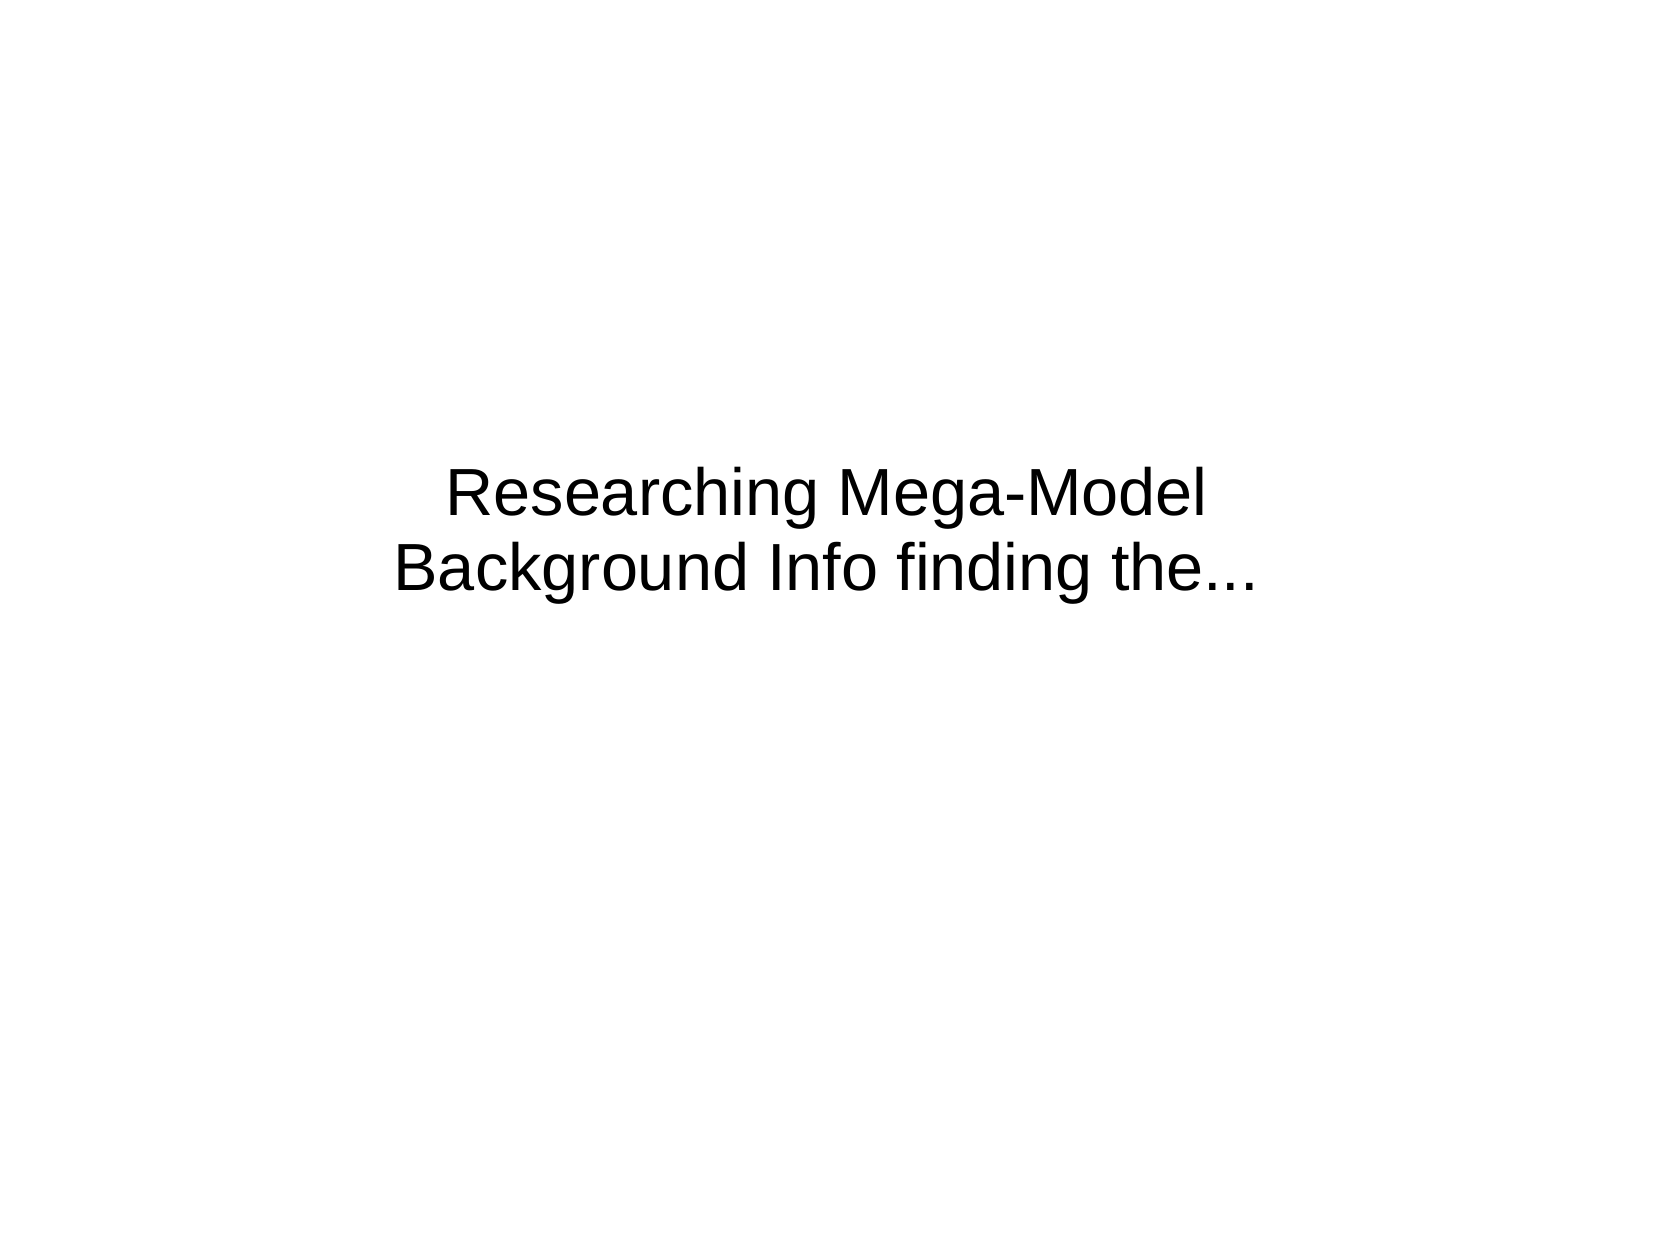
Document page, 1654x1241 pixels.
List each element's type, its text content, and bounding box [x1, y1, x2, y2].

subtitle Researching Mega-Model Background Info finding the... [82, 49, 1571, 1010]
